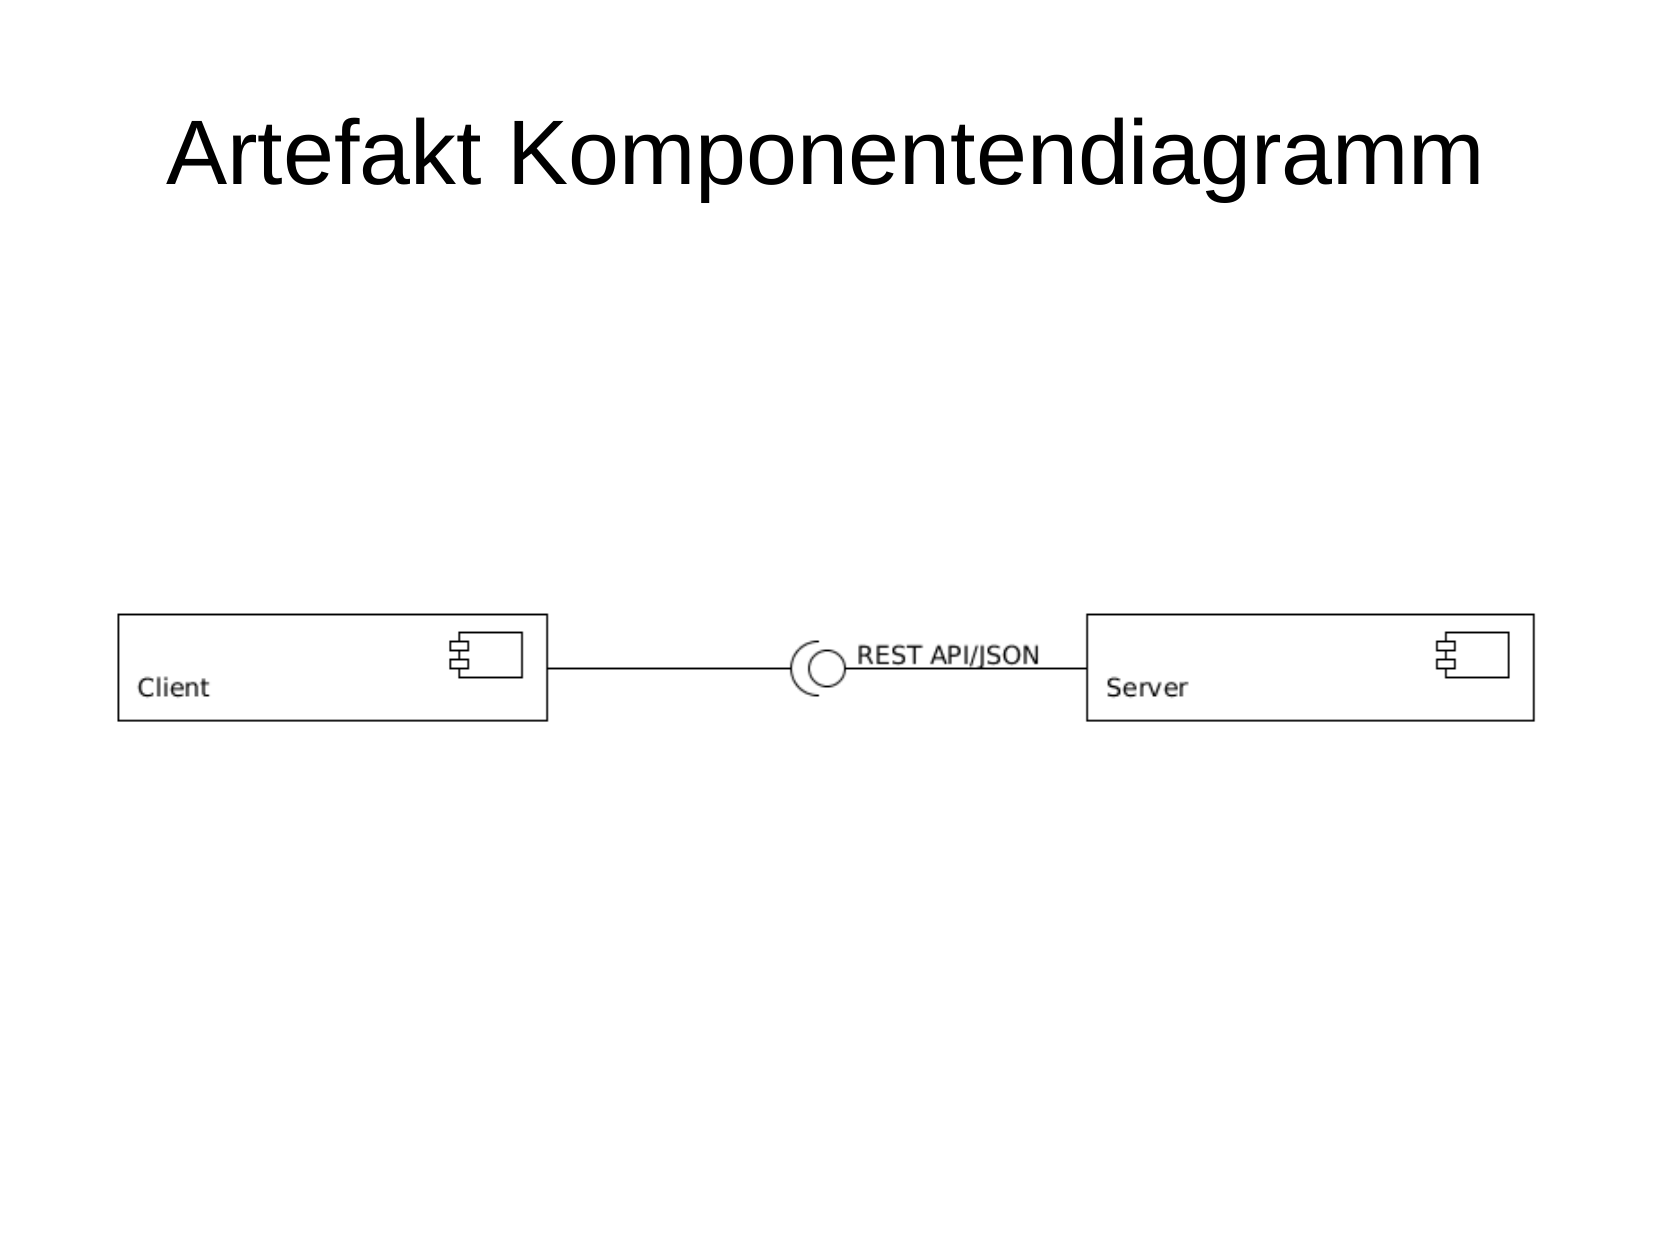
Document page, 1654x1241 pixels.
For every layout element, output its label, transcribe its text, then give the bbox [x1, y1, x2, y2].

title Artefakt Komponentendiagramm [82, 49, 1571, 257]
picture [82, 542, 1571, 758]
